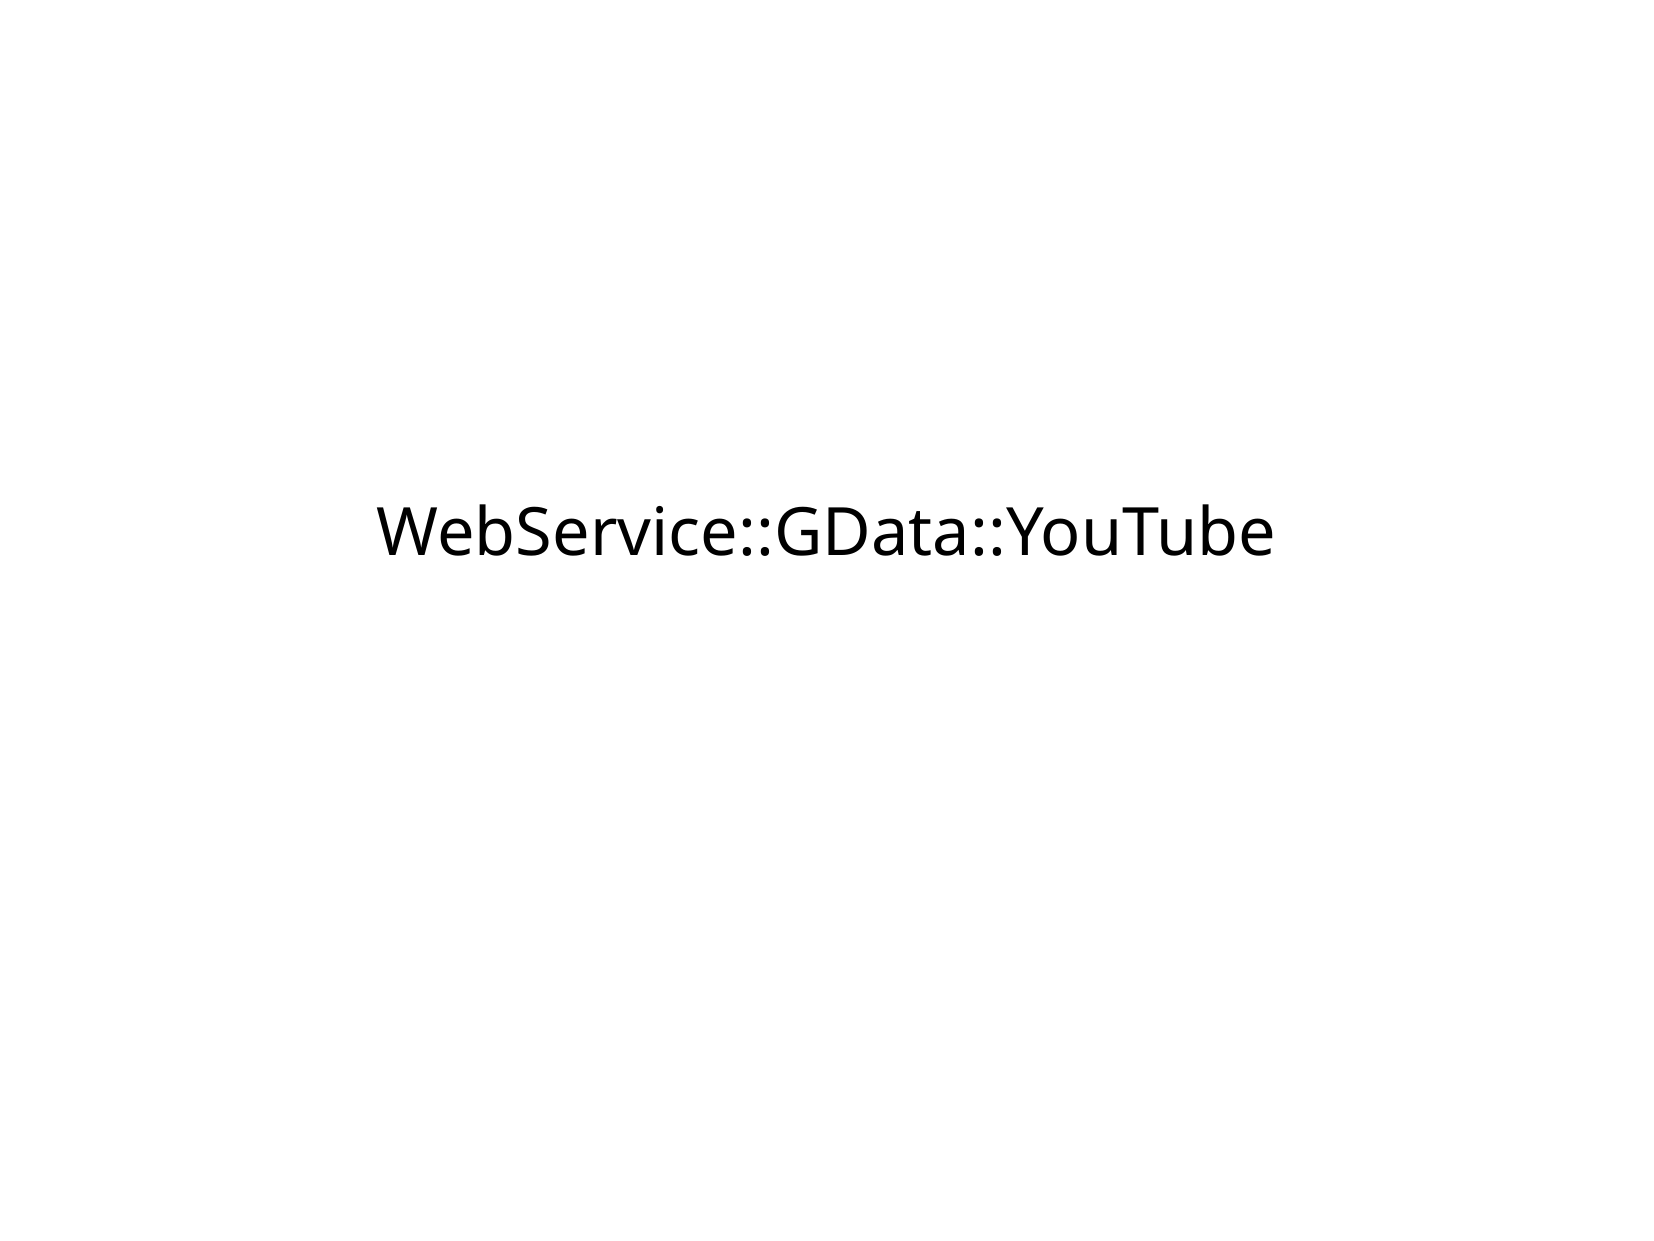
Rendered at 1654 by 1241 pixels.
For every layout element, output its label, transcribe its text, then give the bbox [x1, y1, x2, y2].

subtitle WebService::GData::YouTube [82, 49, 1571, 1010]
